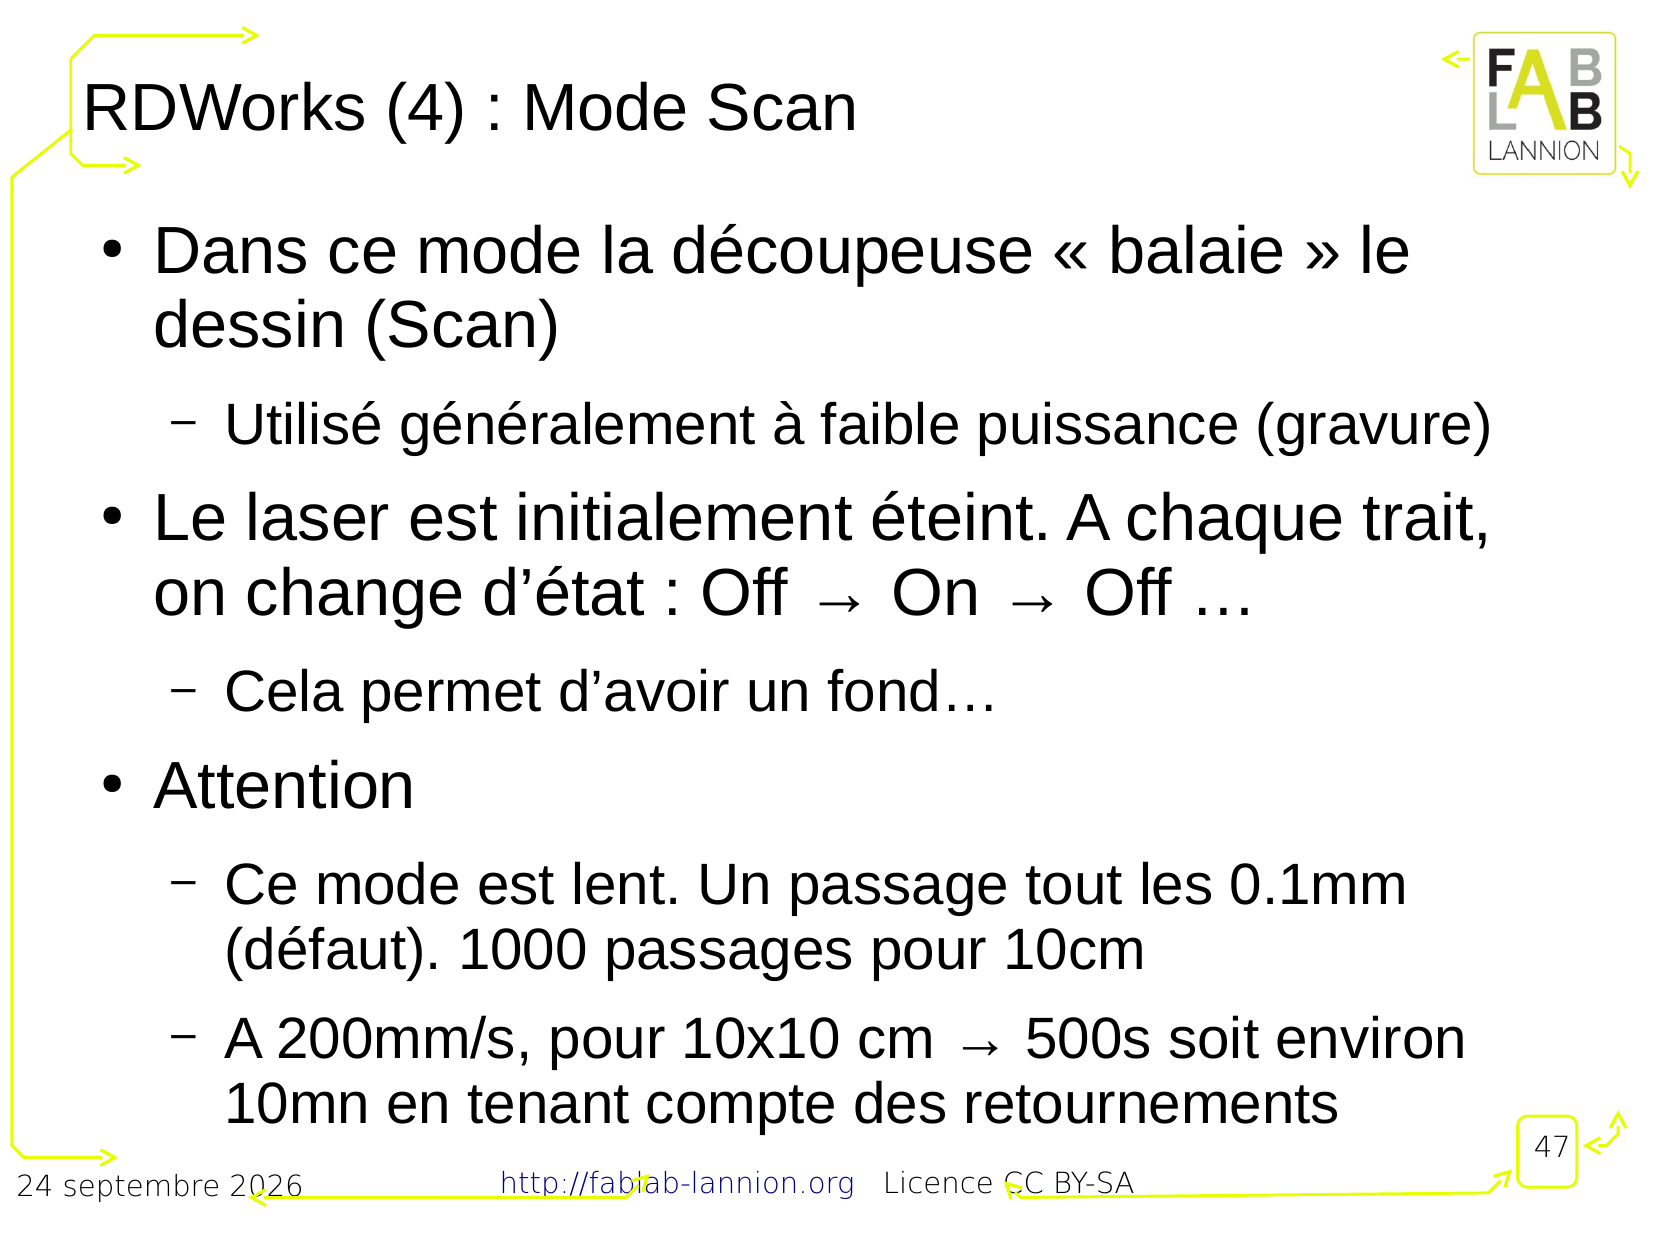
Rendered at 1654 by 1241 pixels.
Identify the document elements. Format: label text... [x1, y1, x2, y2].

title RDWorks (4) : Mode Scan [82, 49, 1441, 166]
list Dans ce mode la découpeuse « balaie » le dessin (Scan) Utilisé généralement à faible puissance (gravure) Le laser est initialement éteint. A chaque trait, on change d’état : Off → On → Off … Cela permet d’avoir un fond… Attention Ce mode est lent. Un passage tout les 0.1mm (défaut). 1000 passages pour 10cm A 200mm/s, pour 10x10 cm → 500s soit environ 10mn en tenant compte des retournements [82, 212, 1560, 1134]
picture [1470, 29, 1619, 178]
